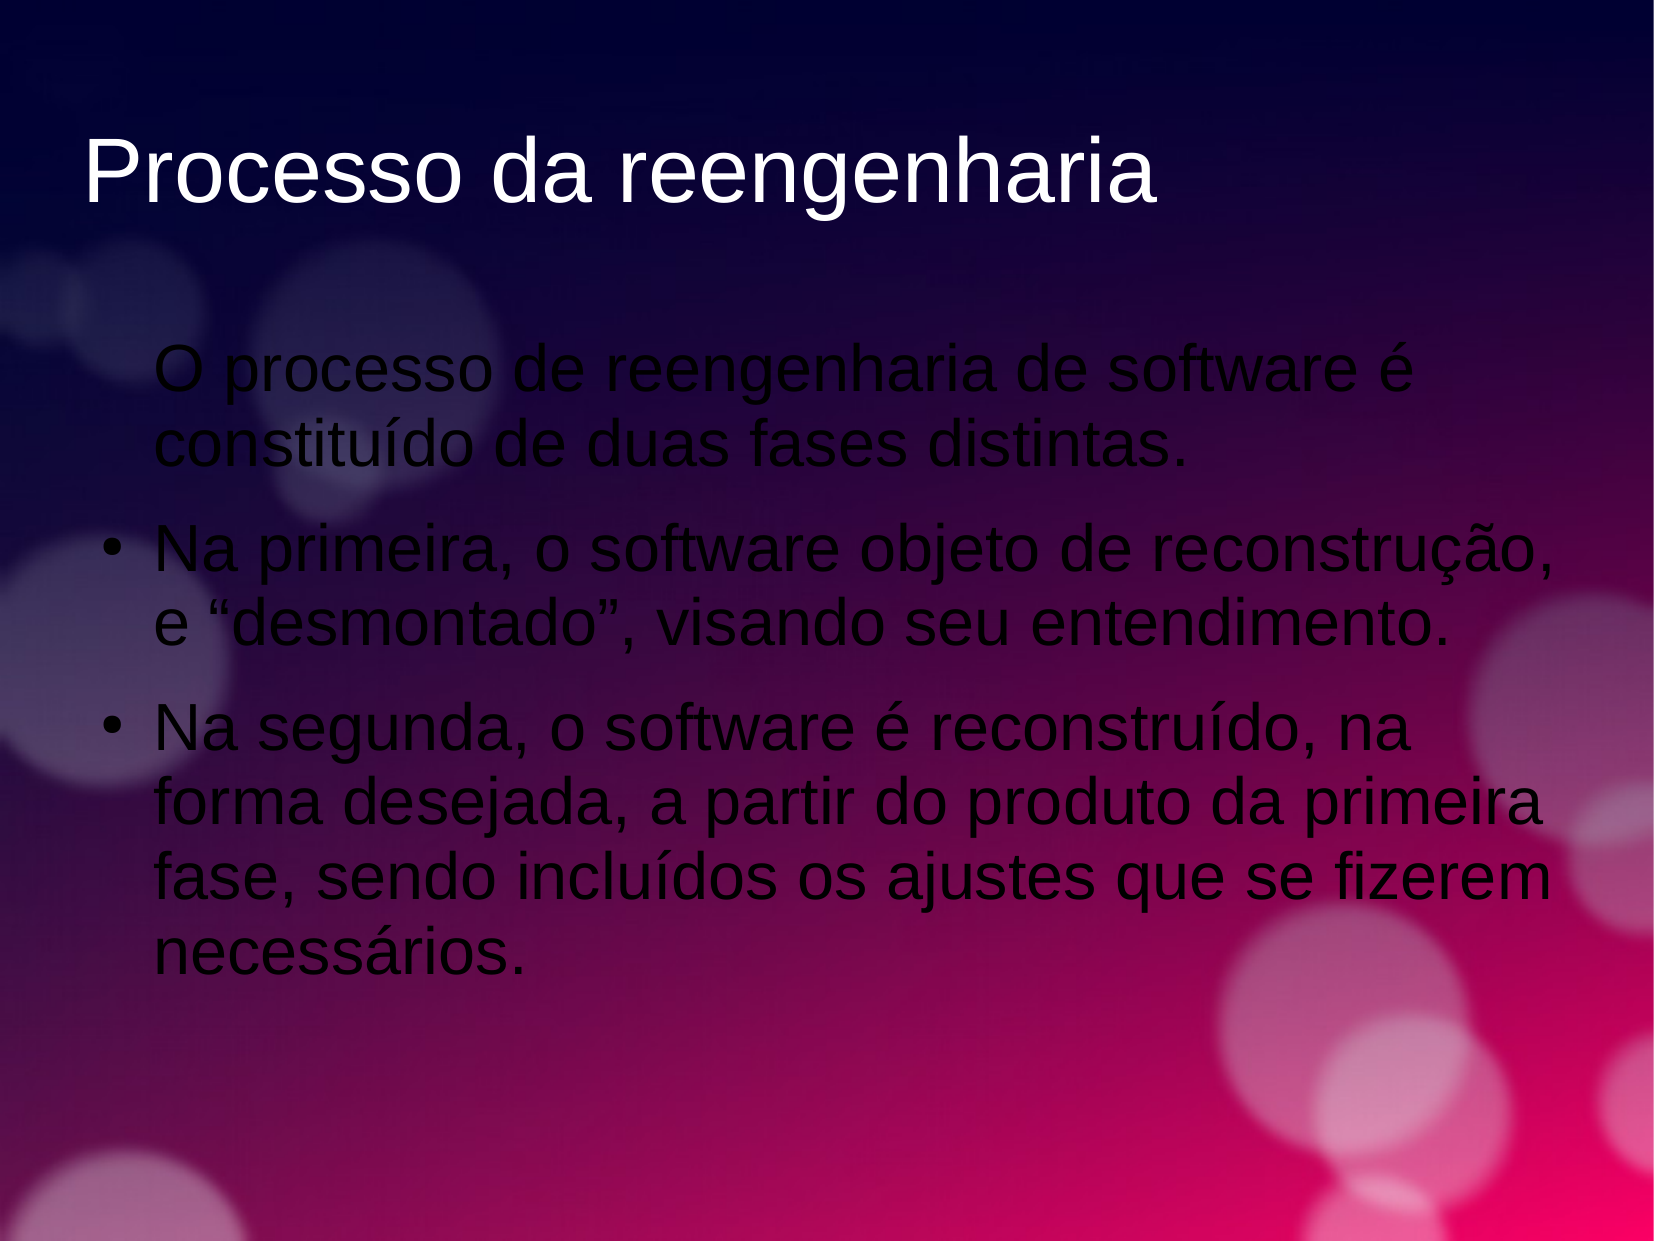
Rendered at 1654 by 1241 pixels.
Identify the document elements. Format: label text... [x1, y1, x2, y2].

list O processo de reengenharia de software é constituído de duas fases distintas. Na primeira, o software objeto de reconstrução, e “desmontado”, visando seu entendimento. Na segunda, o software é reconstruído, na forma desejada, a partir do produto da primeira fase, sendo incluídos os ajustes que se fizerem necessários. [82, 331, 1571, 1099]
picture [0, 0, 1654, 1241]
title Processo da reengenharia [82, 67, 1571, 275]
